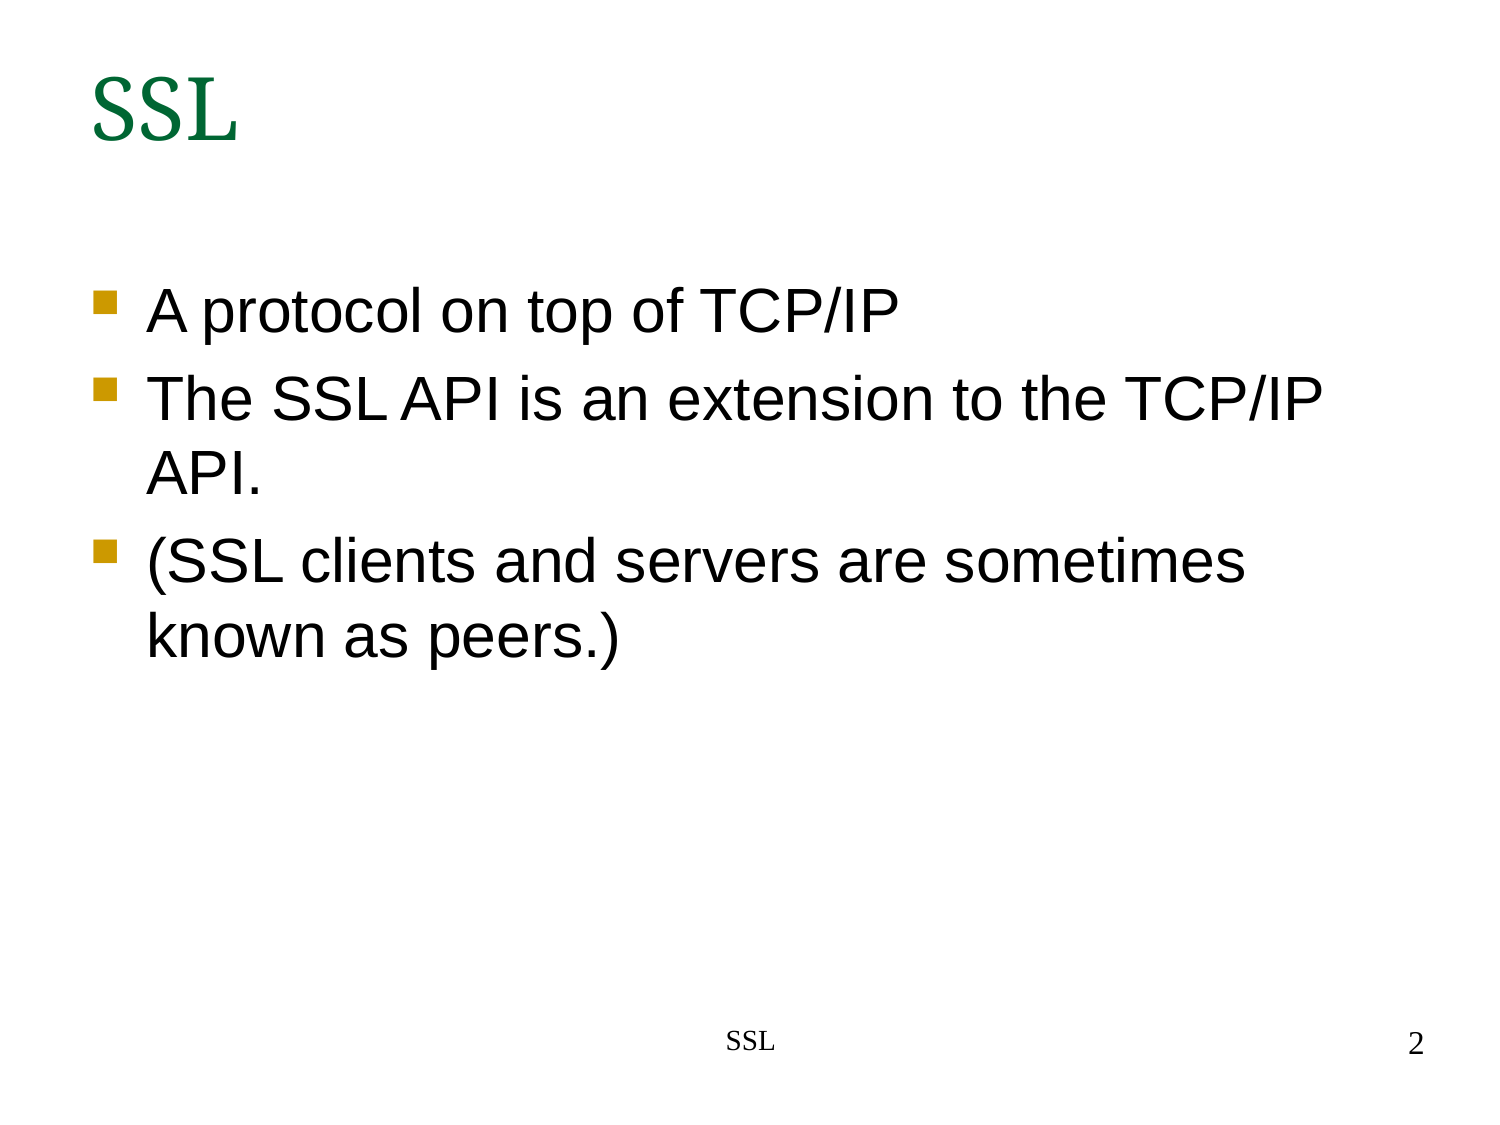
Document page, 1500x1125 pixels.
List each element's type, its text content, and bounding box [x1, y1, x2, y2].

list A protocol on top of TCP/IP The SSL API is an extension to the TCP/IP API. (SSL clients and servers are sometimes known as peers.) [75, 262, 1425, 1006]
title SSL [75, 45, 1425, 233]
